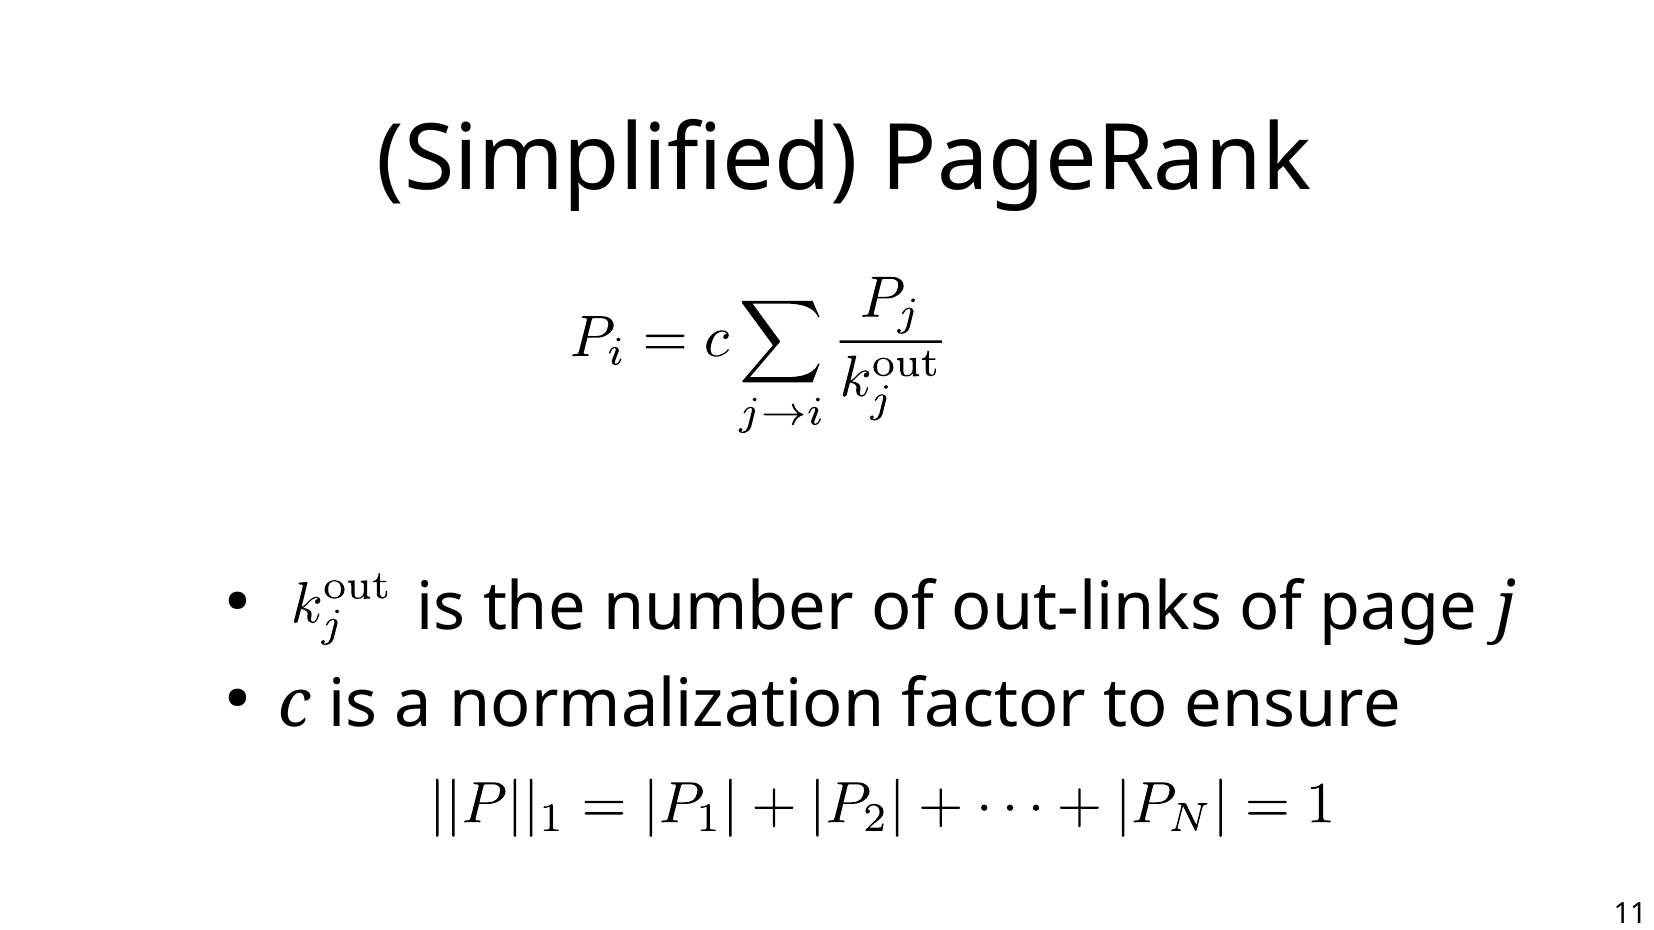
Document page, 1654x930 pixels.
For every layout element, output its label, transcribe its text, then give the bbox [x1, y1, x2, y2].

text_box [290, 573, 391, 646]
title (Simplified) PageRank [82, 49, 1571, 257]
list is the number of out-links of page j c is a normalization factor to ensure [192, 555, 1544, 886]
text_box [429, 778, 1336, 837]
text_box [569, 276, 942, 434]
